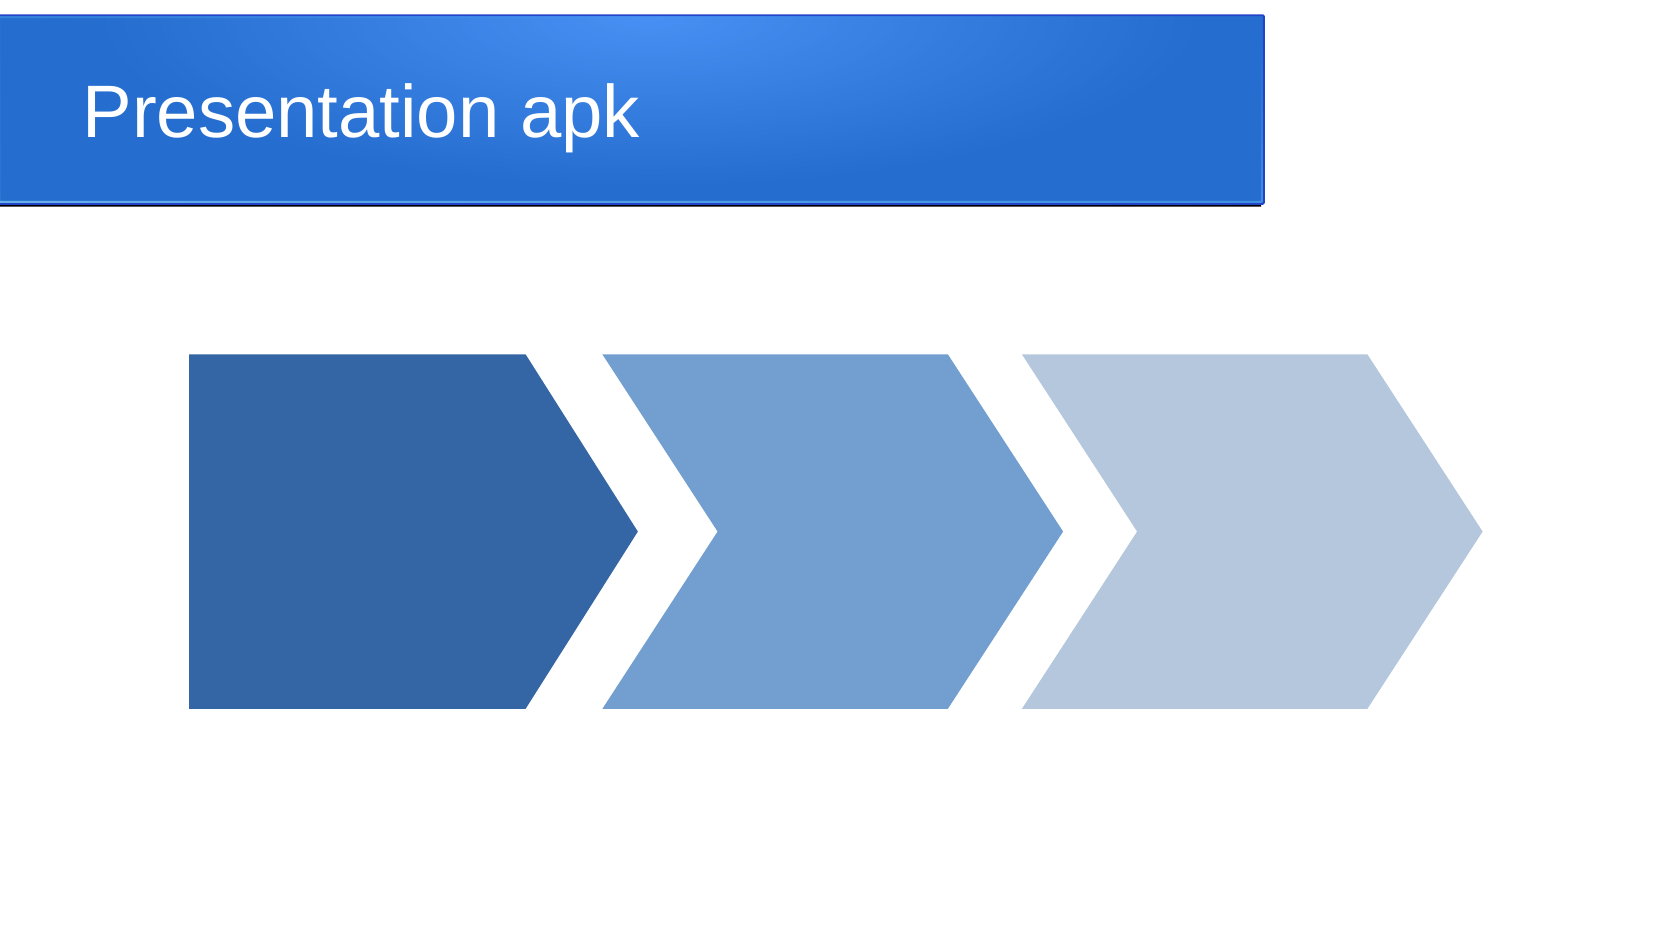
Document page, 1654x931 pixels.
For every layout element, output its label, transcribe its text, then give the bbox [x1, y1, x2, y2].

text_box [602, 354, 1064, 709]
text_box [1021, 354, 1483, 709]
title Presentation apk [82, 35, 1235, 189]
text_box [189, 354, 638, 709]
